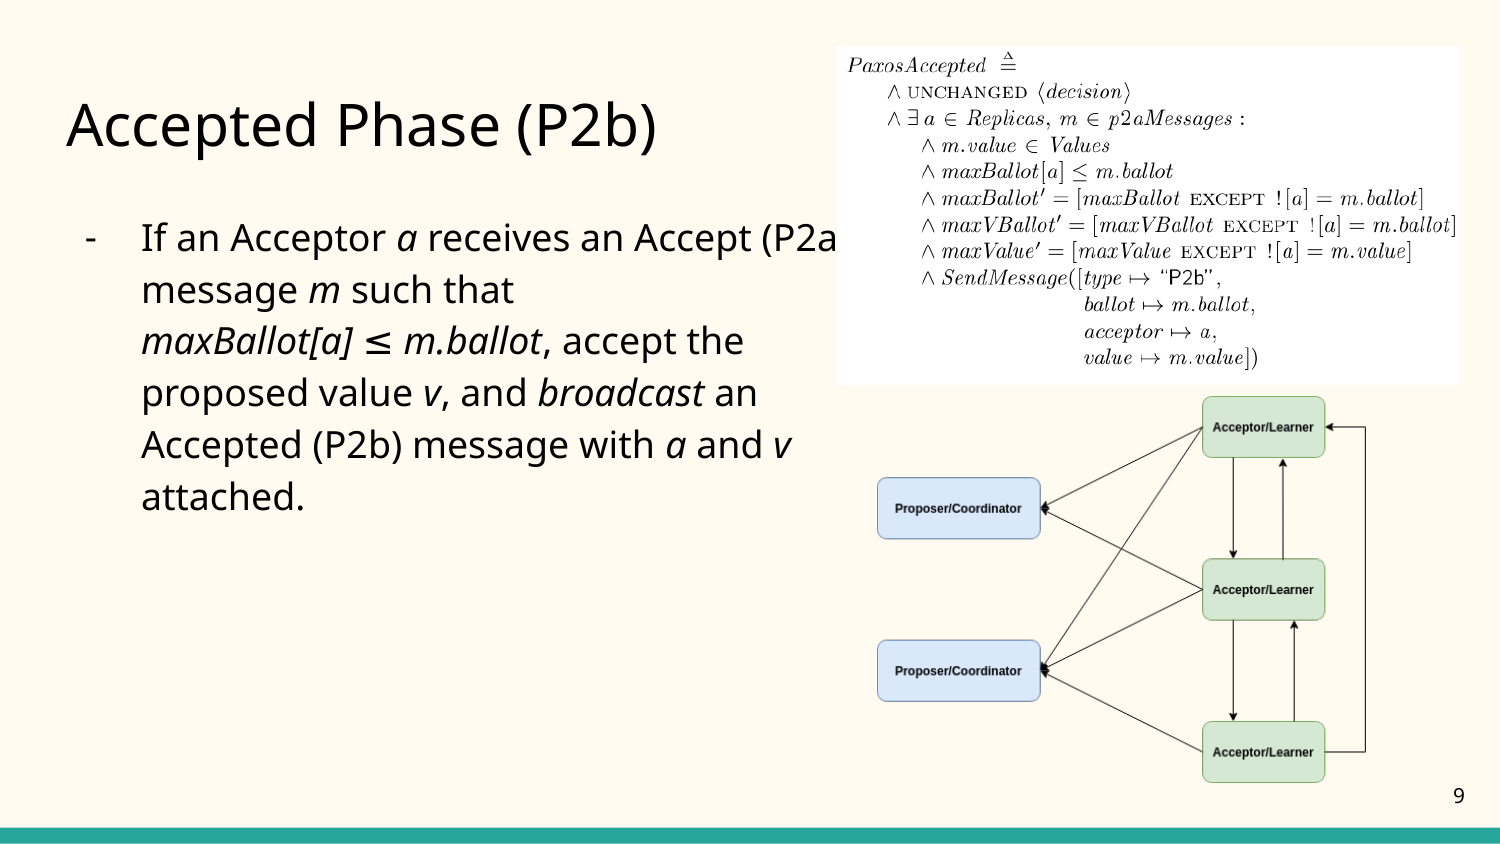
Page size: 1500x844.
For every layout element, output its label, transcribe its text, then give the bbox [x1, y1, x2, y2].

slide_number <number> [1389, 764, 1480, 830]
picture [837, 46, 1459, 385]
list If an Acceptor a receives an Accept (P2a) message m such that maxBallot[a] ≤ m.ballot, accept the proposed value v, and broadcast an Accepted (P2b) message with a and v attached. [51, 192, 1449, 750]
title Accepted Phase (P2b) [51, 72, 837, 174]
picture [877, 396, 1374, 784]
